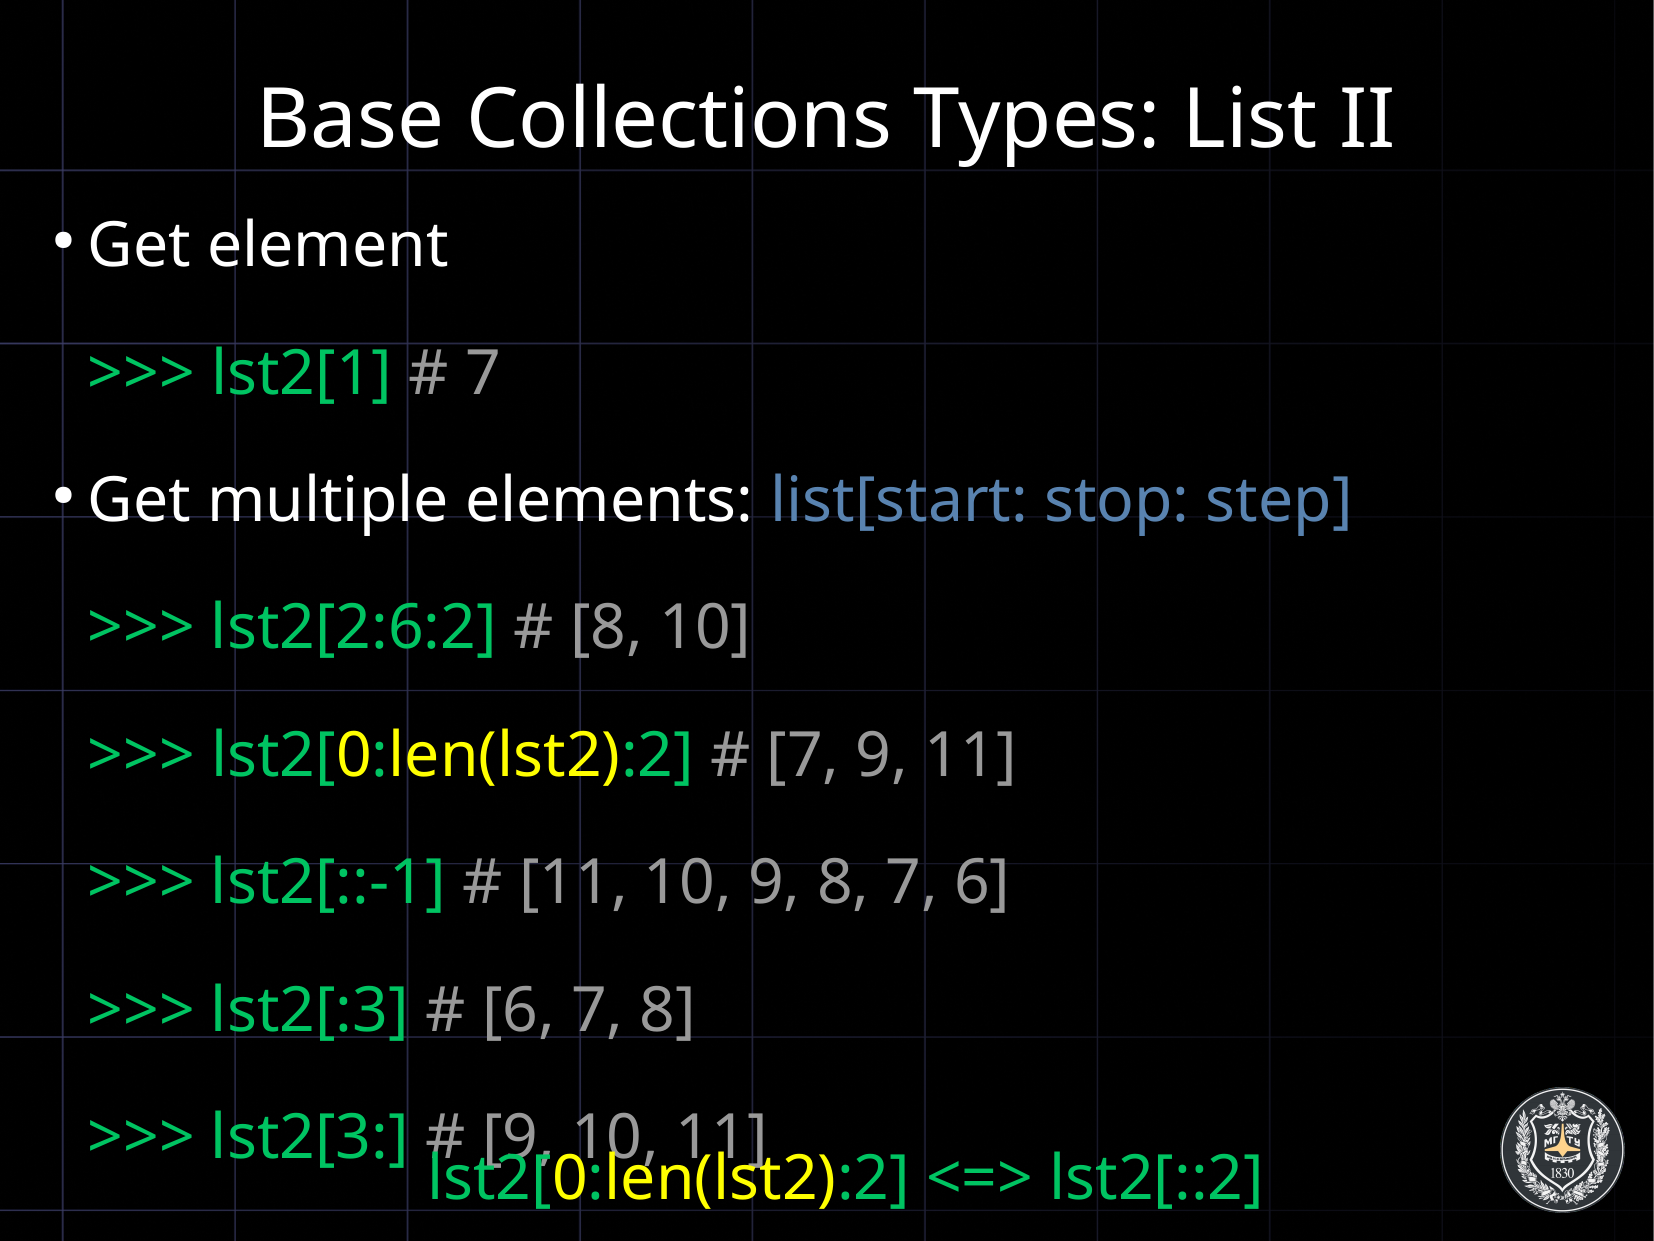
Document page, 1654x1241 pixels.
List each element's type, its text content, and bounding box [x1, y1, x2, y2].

title Base Collections Types: List II [82, 37, 1571, 193]
picture [0, 0, 1654, 1241]
text_box lst2[0:len(lst2):2] <=> lst2[::2] [412, 1125, 1463, 1238]
text_box Get element >>> lst2[1] # 7 Get multiple elements: list[start: stop: step] >>> lst2[2:6:2] # [8, 10] >>> lst2[0:len(lst2):2] # [7, 9, 11] >>> lst2[::-1] # [11, 10, 9, 8, 7, 6] >>> lst2[:3] # [6, 7, 8] >>> lst2[3:] # [9, 10, 11] [37, 150, 1538, 1148]
